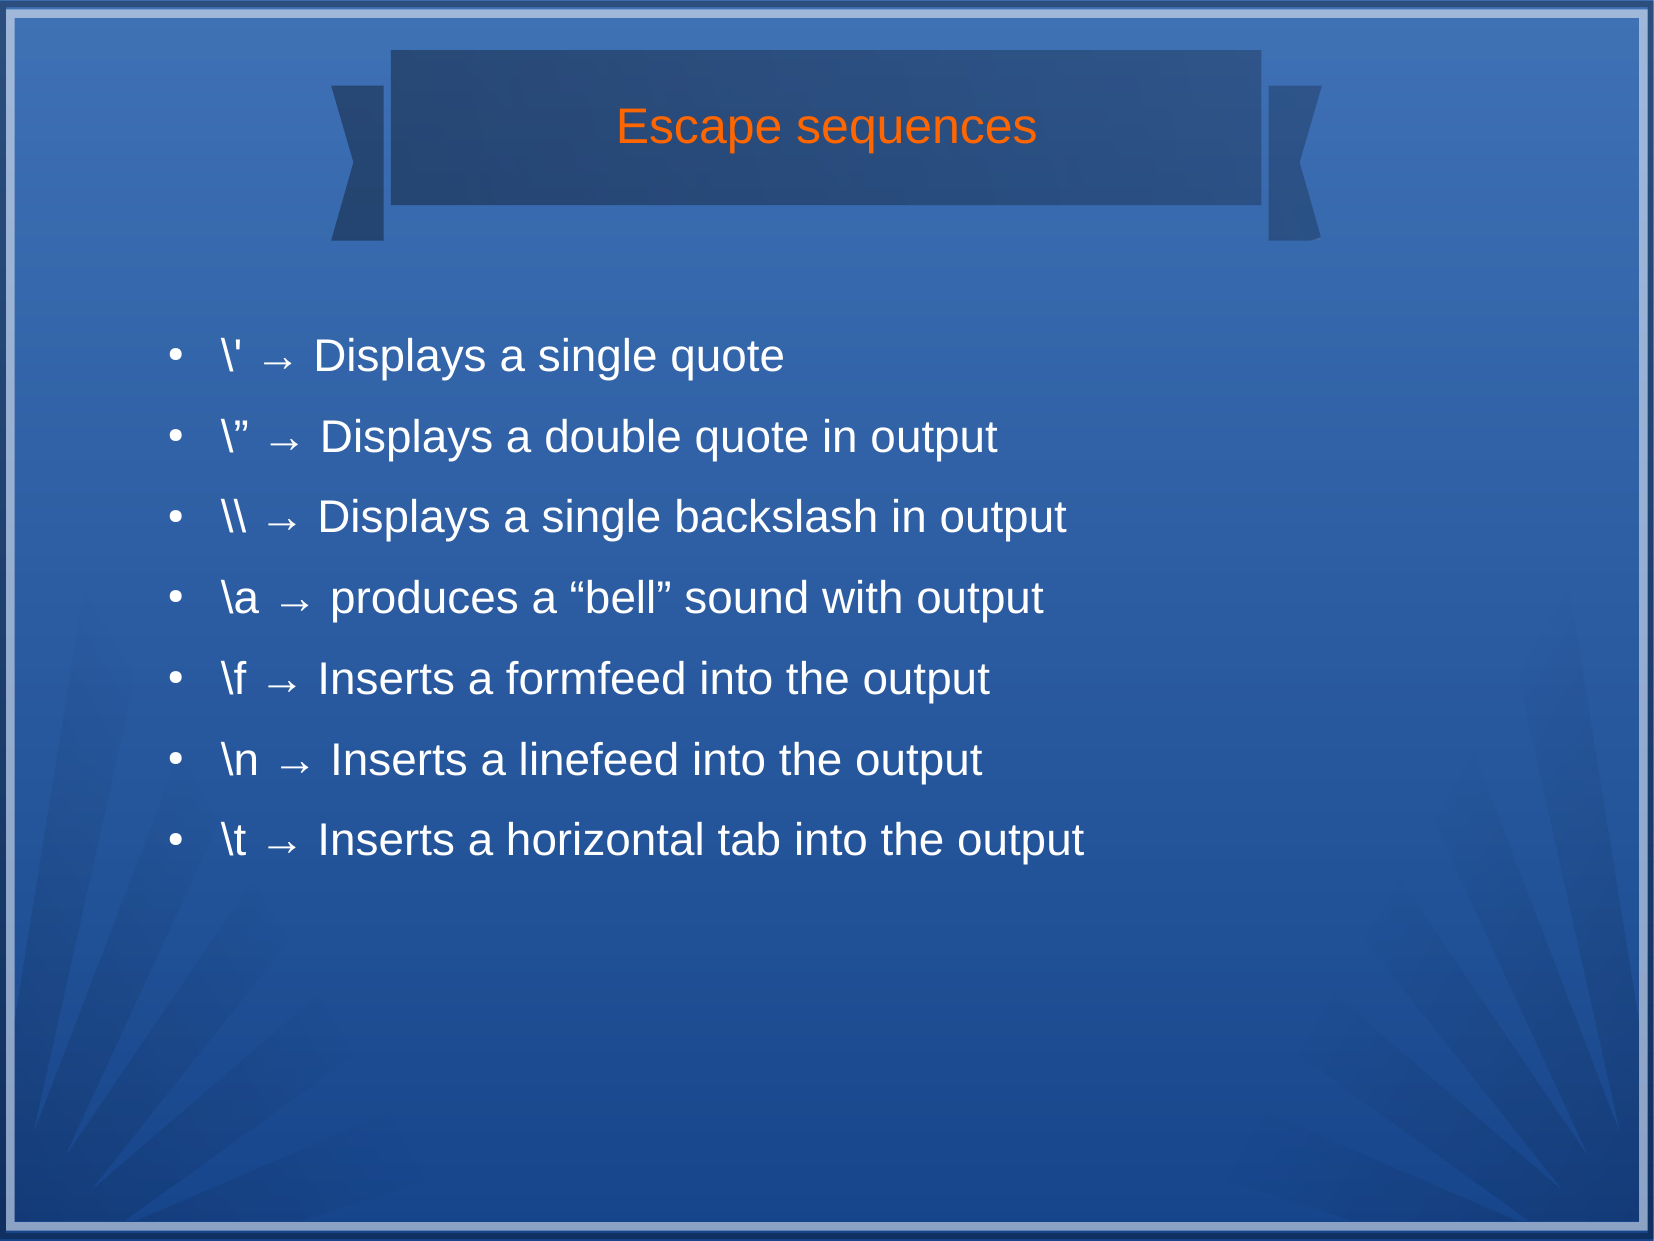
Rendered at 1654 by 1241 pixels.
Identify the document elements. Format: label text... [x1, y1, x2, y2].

title Escape sequences [389, 47, 1264, 205]
list \' → Displays a single quote \” → Displays a double quote in output \\ → Displays a single backslash in output \a → produces a “bell” sound with output \f → Inserts a formfeed into the output \n → Inserts a linefeed into the output \t → Inserts a horizontal tab into the output [150, 330, 1639, 1241]
